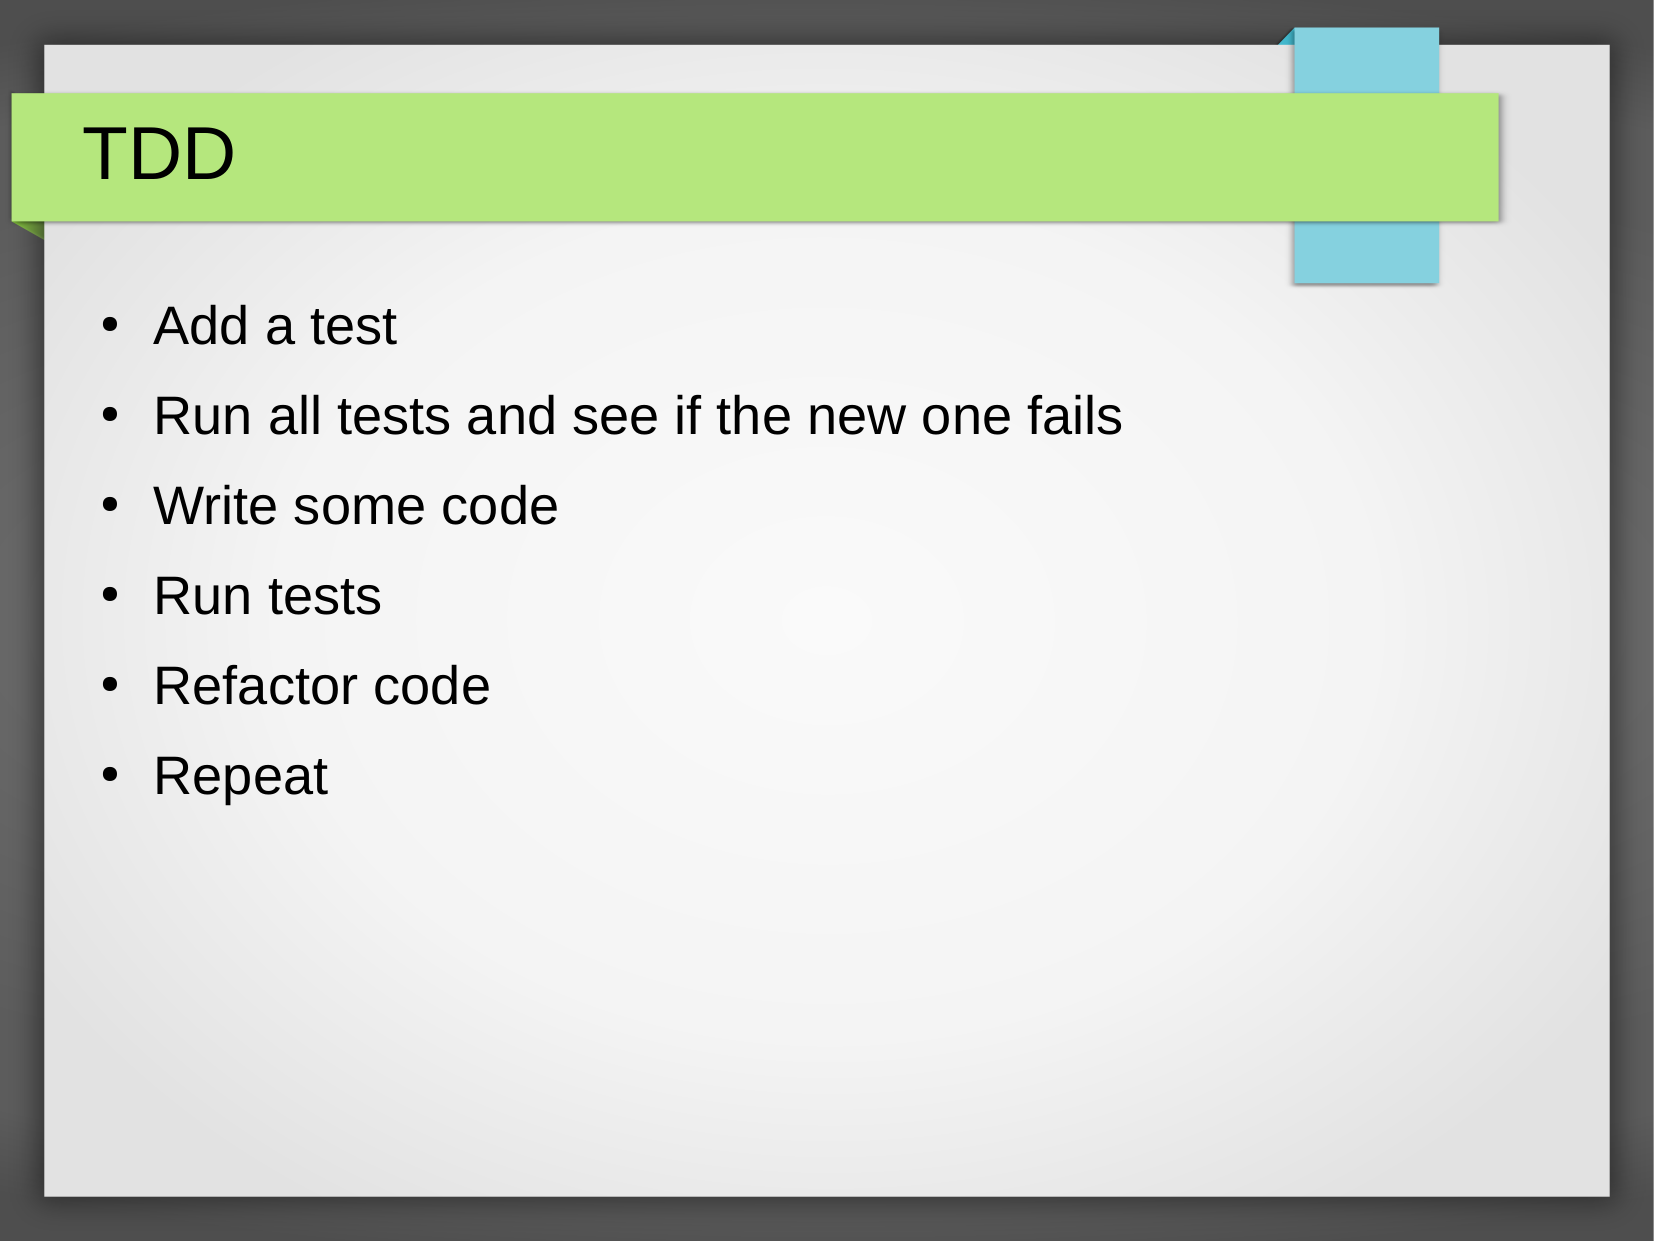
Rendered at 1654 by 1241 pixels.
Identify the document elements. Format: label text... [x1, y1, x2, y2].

list Add a test Run all tests and see if the new one fails Write some code Run tests Refactor code Repeat [82, 295, 1571, 1015]
title TDD [82, 94, 1264, 213]
picture [0, 0, 1654, 1241]
